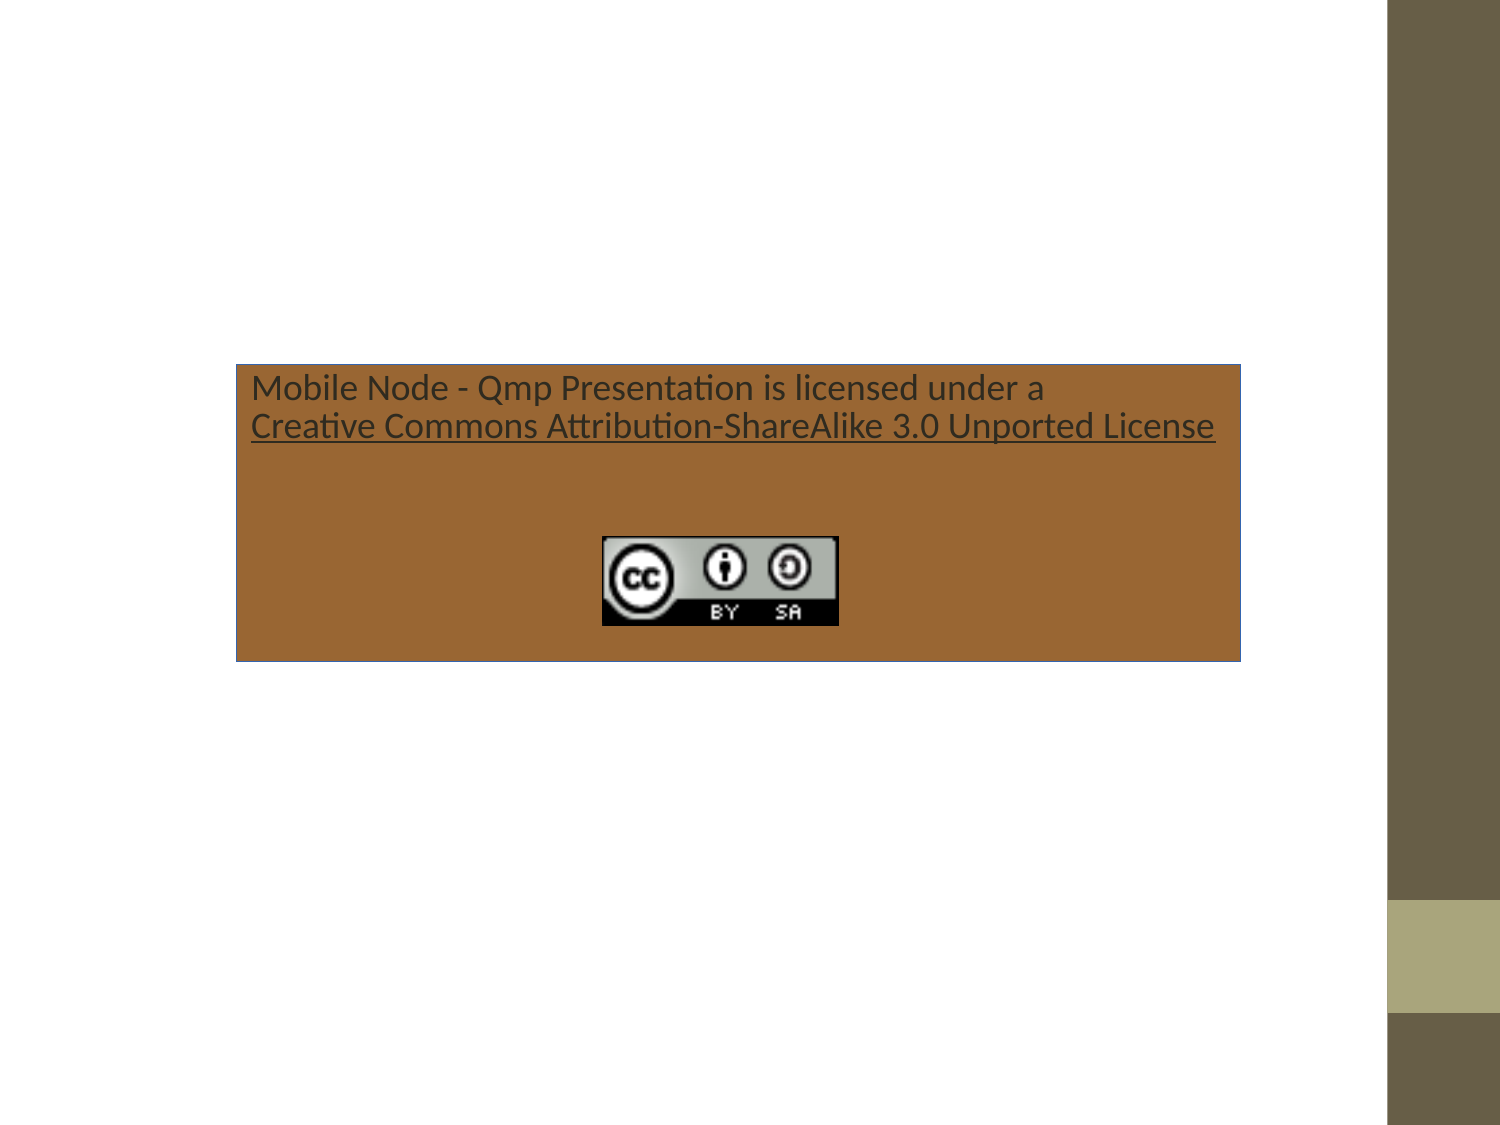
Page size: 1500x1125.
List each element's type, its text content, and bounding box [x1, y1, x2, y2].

text_box Mobile Node - Qmp Presentation is licensed under a Creative Commons Attribution-ShareAlike 3.0 Unported License [236, 364, 1241, 662]
picture [602, 536, 839, 626]
